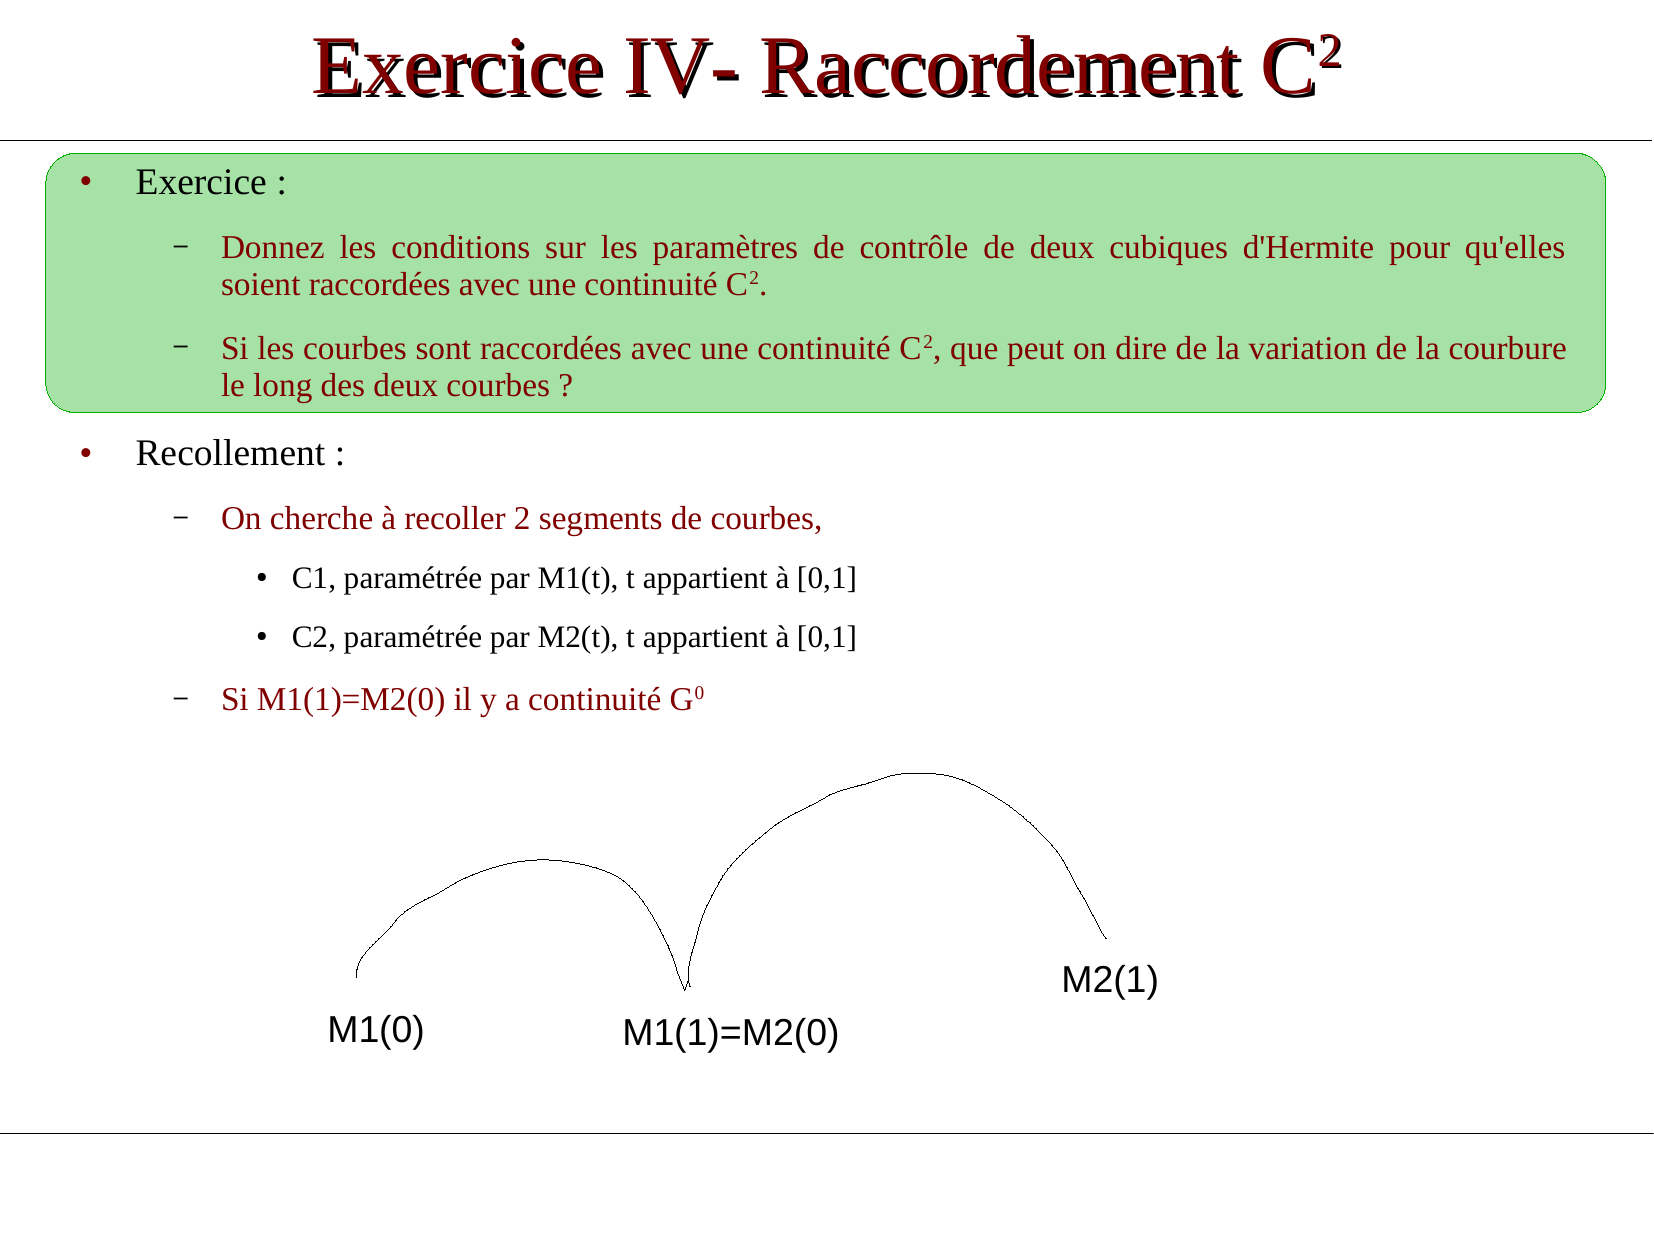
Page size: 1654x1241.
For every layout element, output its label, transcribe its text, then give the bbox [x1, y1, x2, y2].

text_box M1(0) [312, 1000, 440, 1058]
text_box M1(1)=M2(0) [607, 1004, 855, 1062]
text_box M2(1) [1046, 951, 1174, 1009]
list Exercice : Donnez les conditions sur les paramètres de contrôle de deux cubiques d'Hermite pour qu'elles soient raccordées avec une continuité C2. Si les courbes sont raccordées avec une continuité C2, que peut on dire de la variation de la courbure le long des deux courbes ? Recollement : On cherche à recoller 2 segments de courbes, C1, paramétrée par M1(t), t appartient à [0,1] C2, paramétrée par M2(t), t appartient à [0,1] Si M1(1)=M2(0) il y a continuité G0 [79, 160, 1569, 1103]
text_box [45, 153, 1606, 413]
picture [0, 130, 1654, 1133]
picture [0, 1134, 1654, 1241]
title Exercice IV- Raccordement C2 [0, 1, 1654, 130]
